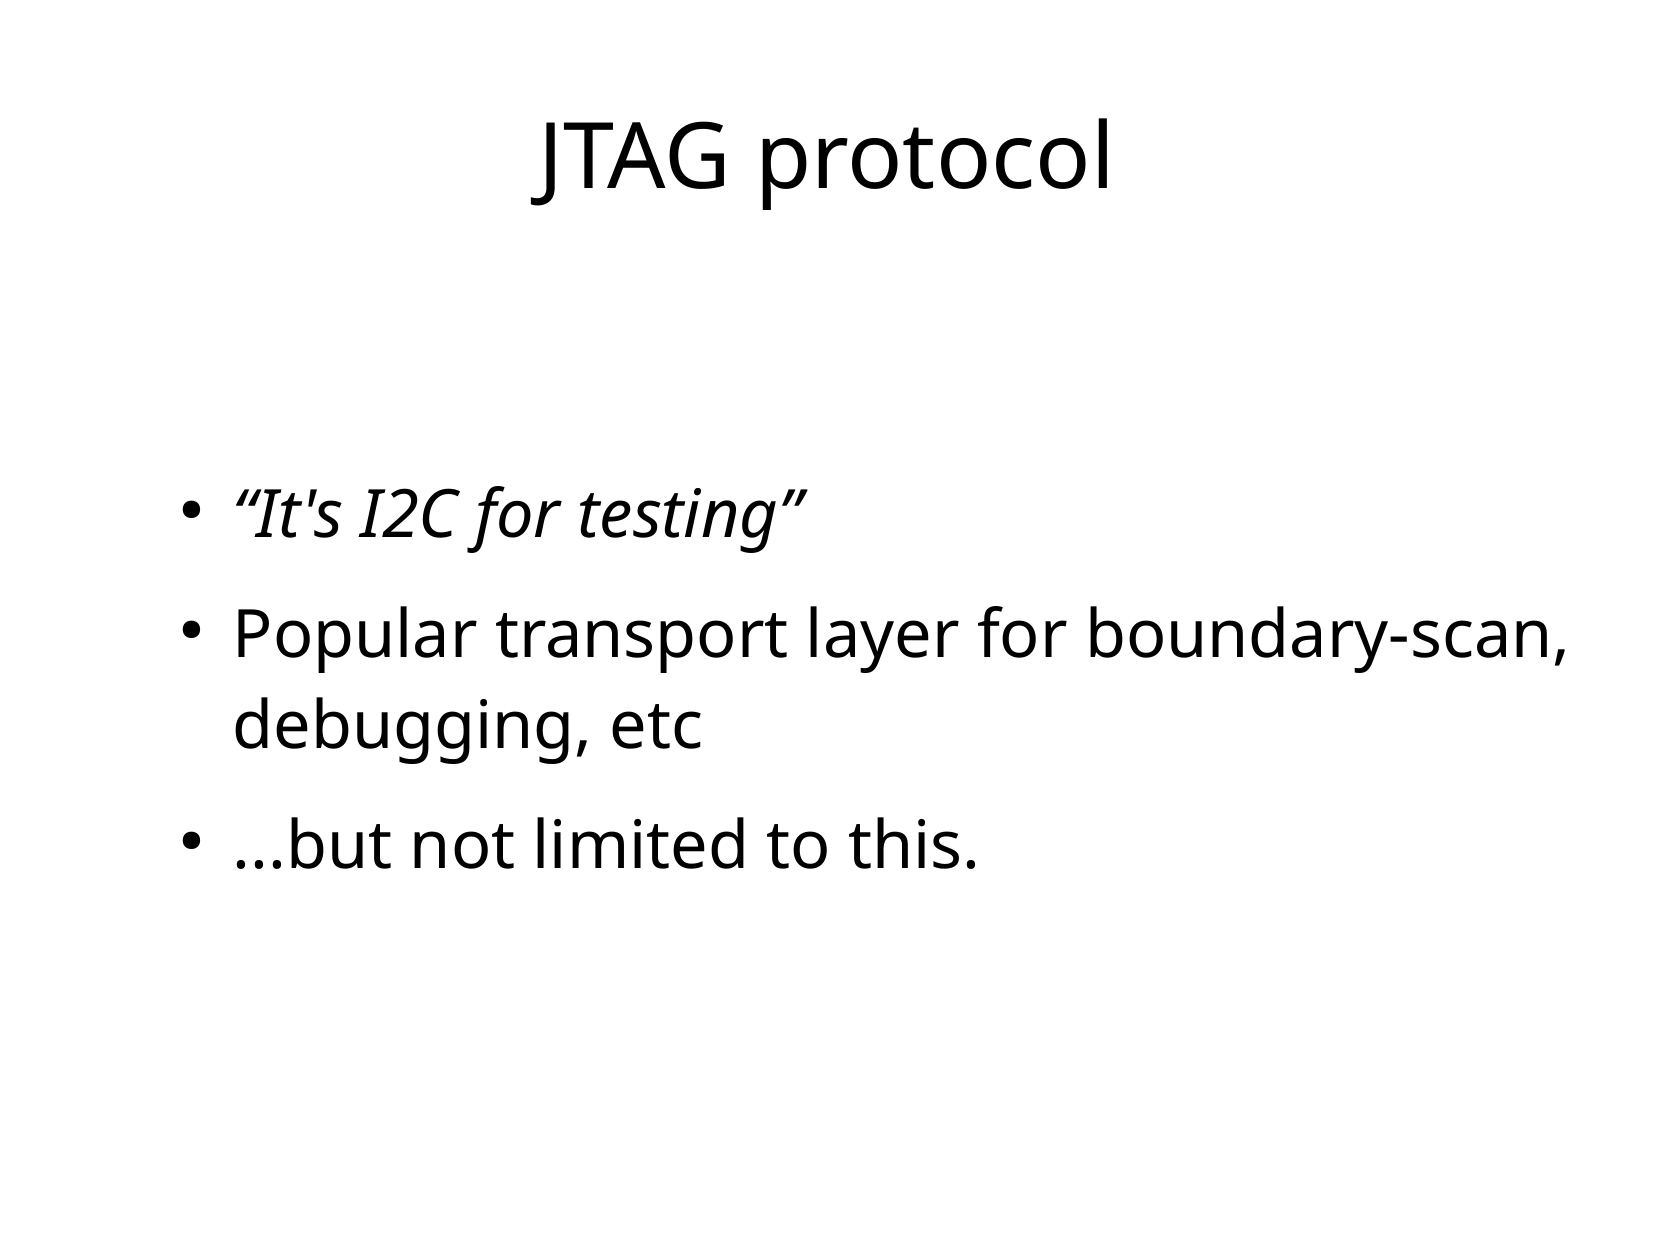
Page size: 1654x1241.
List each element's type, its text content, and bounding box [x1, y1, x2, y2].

title JTAG protocol [82, 49, 1571, 257]
list “It's I2C for testing” Popular transport layer for boundary-scan, debugging, etc ...but not limited to this. [161, 465, 1651, 1186]
